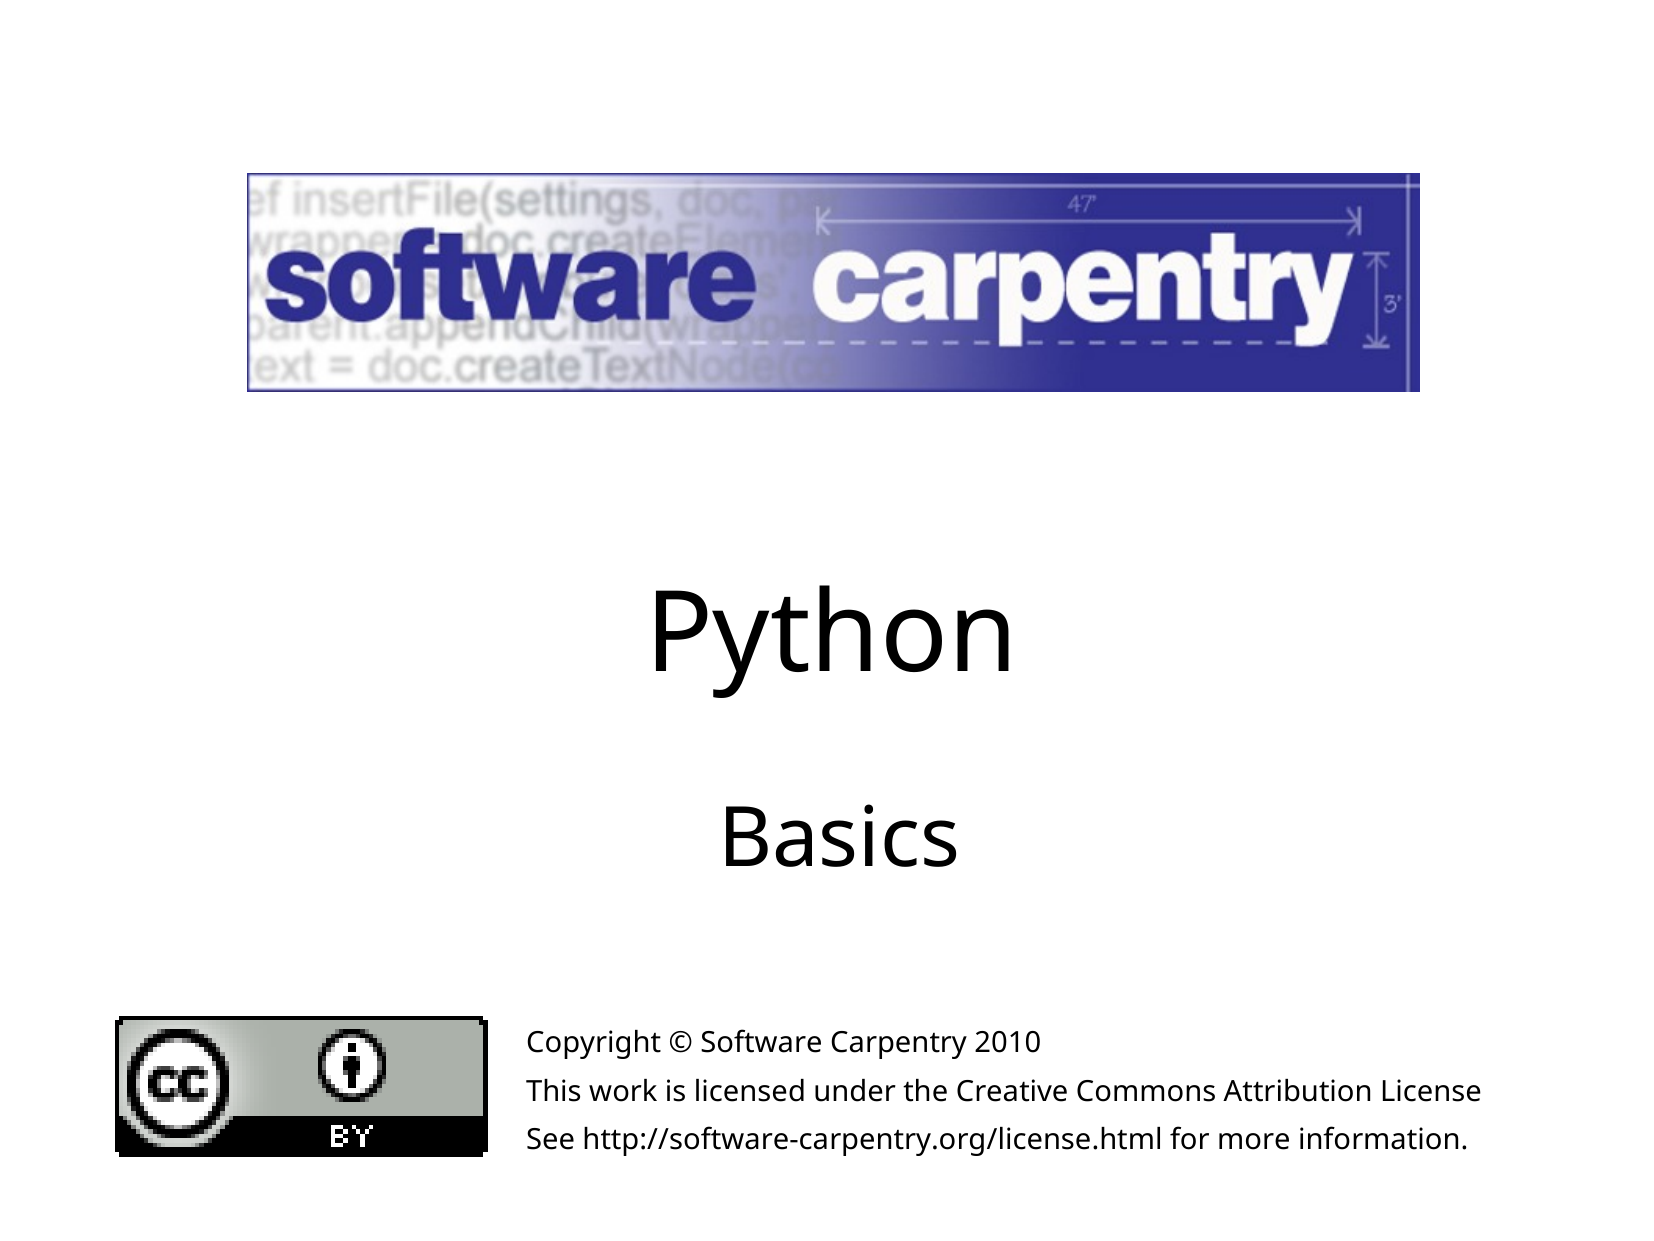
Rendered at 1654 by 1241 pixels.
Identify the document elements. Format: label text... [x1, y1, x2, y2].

picture [115, 1016, 488, 1158]
text_box Basics [188, 773, 1490, 883]
text_box Python [245, 549, 1418, 697]
text_box Copyright © Software Carpentry 2010 This work is licensed under the Creative Commons Attribution License See http://software-carpentry.org/license.html for more information. [511, 1014, 1574, 1164]
picture [247, 173, 1420, 392]
